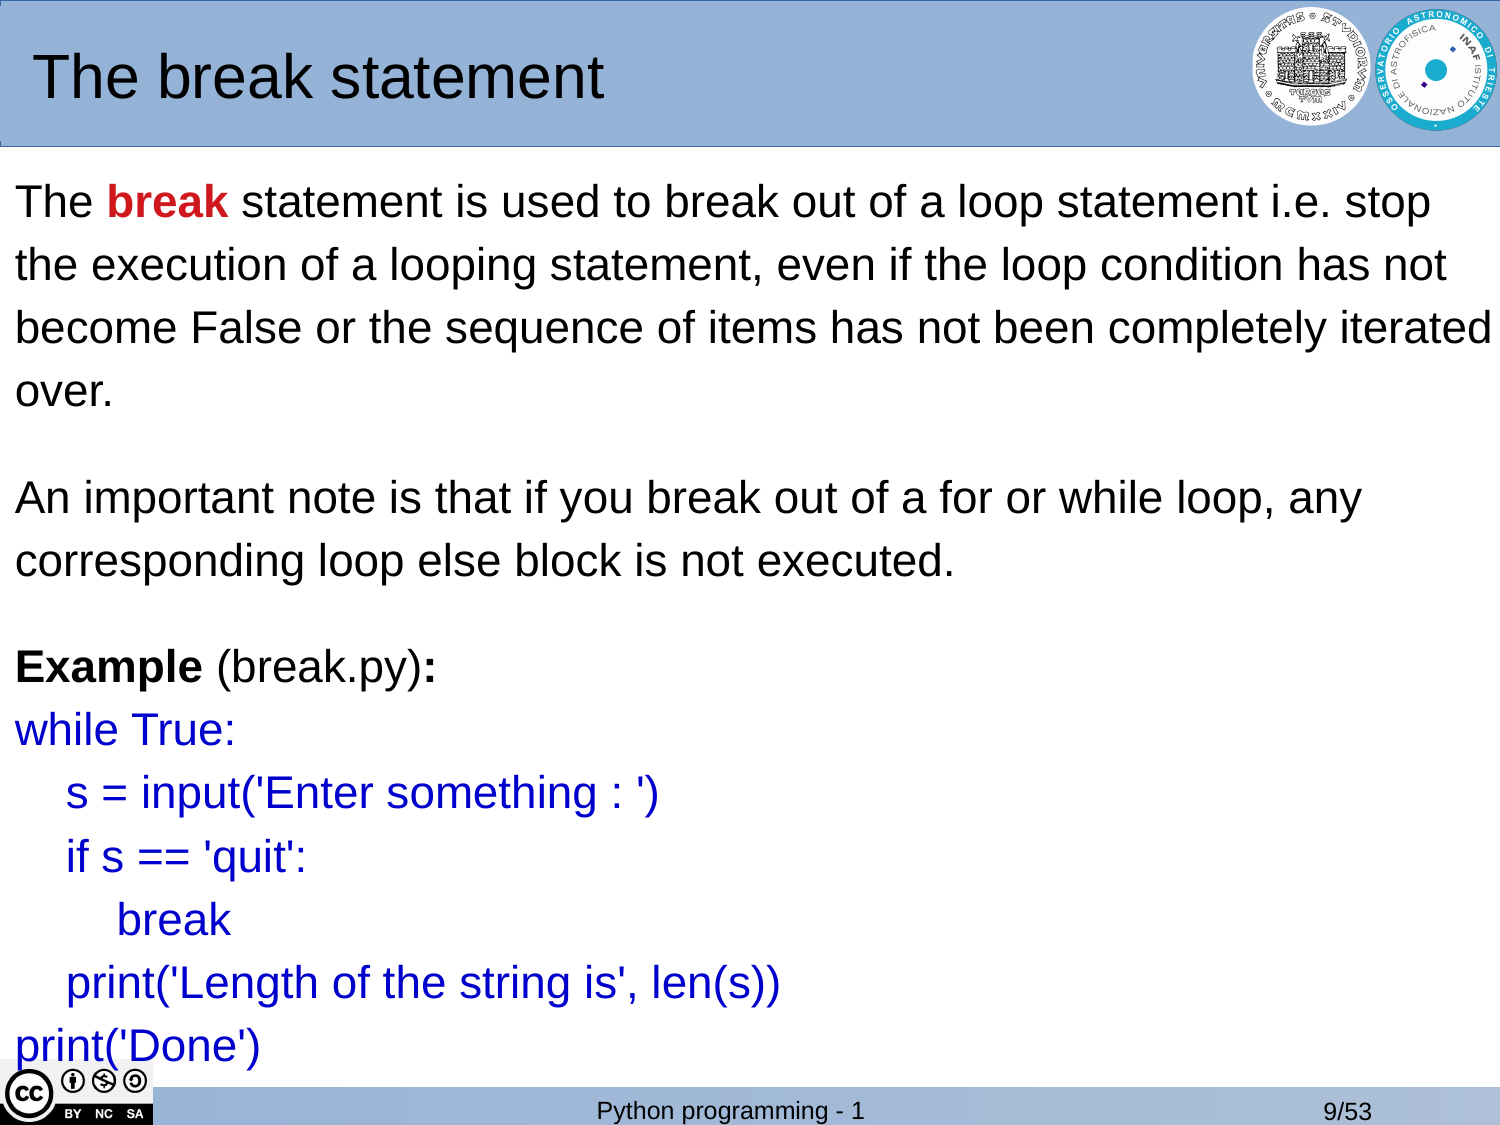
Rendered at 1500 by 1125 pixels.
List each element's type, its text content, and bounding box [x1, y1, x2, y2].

list The break statement is used to break out of a loop statement i.e. stop the execution of a looping statement, even if the loop condition has not become False or the sequence of items has not been completely iterated over. An important note is that if you break out of a for or while loop, any corresponding loop else block is not executed. Example (break.py): while True: s = input('Enter something : ') if s == 'quit': break print('Length of the string is', len(s)) print('Done') [0, 155, 1500, 1012]
text_box The break statement [0, 5, 1253, 141]
picture [1253, 0, 1500, 155]
picture [0, 1059, 153, 1125]
